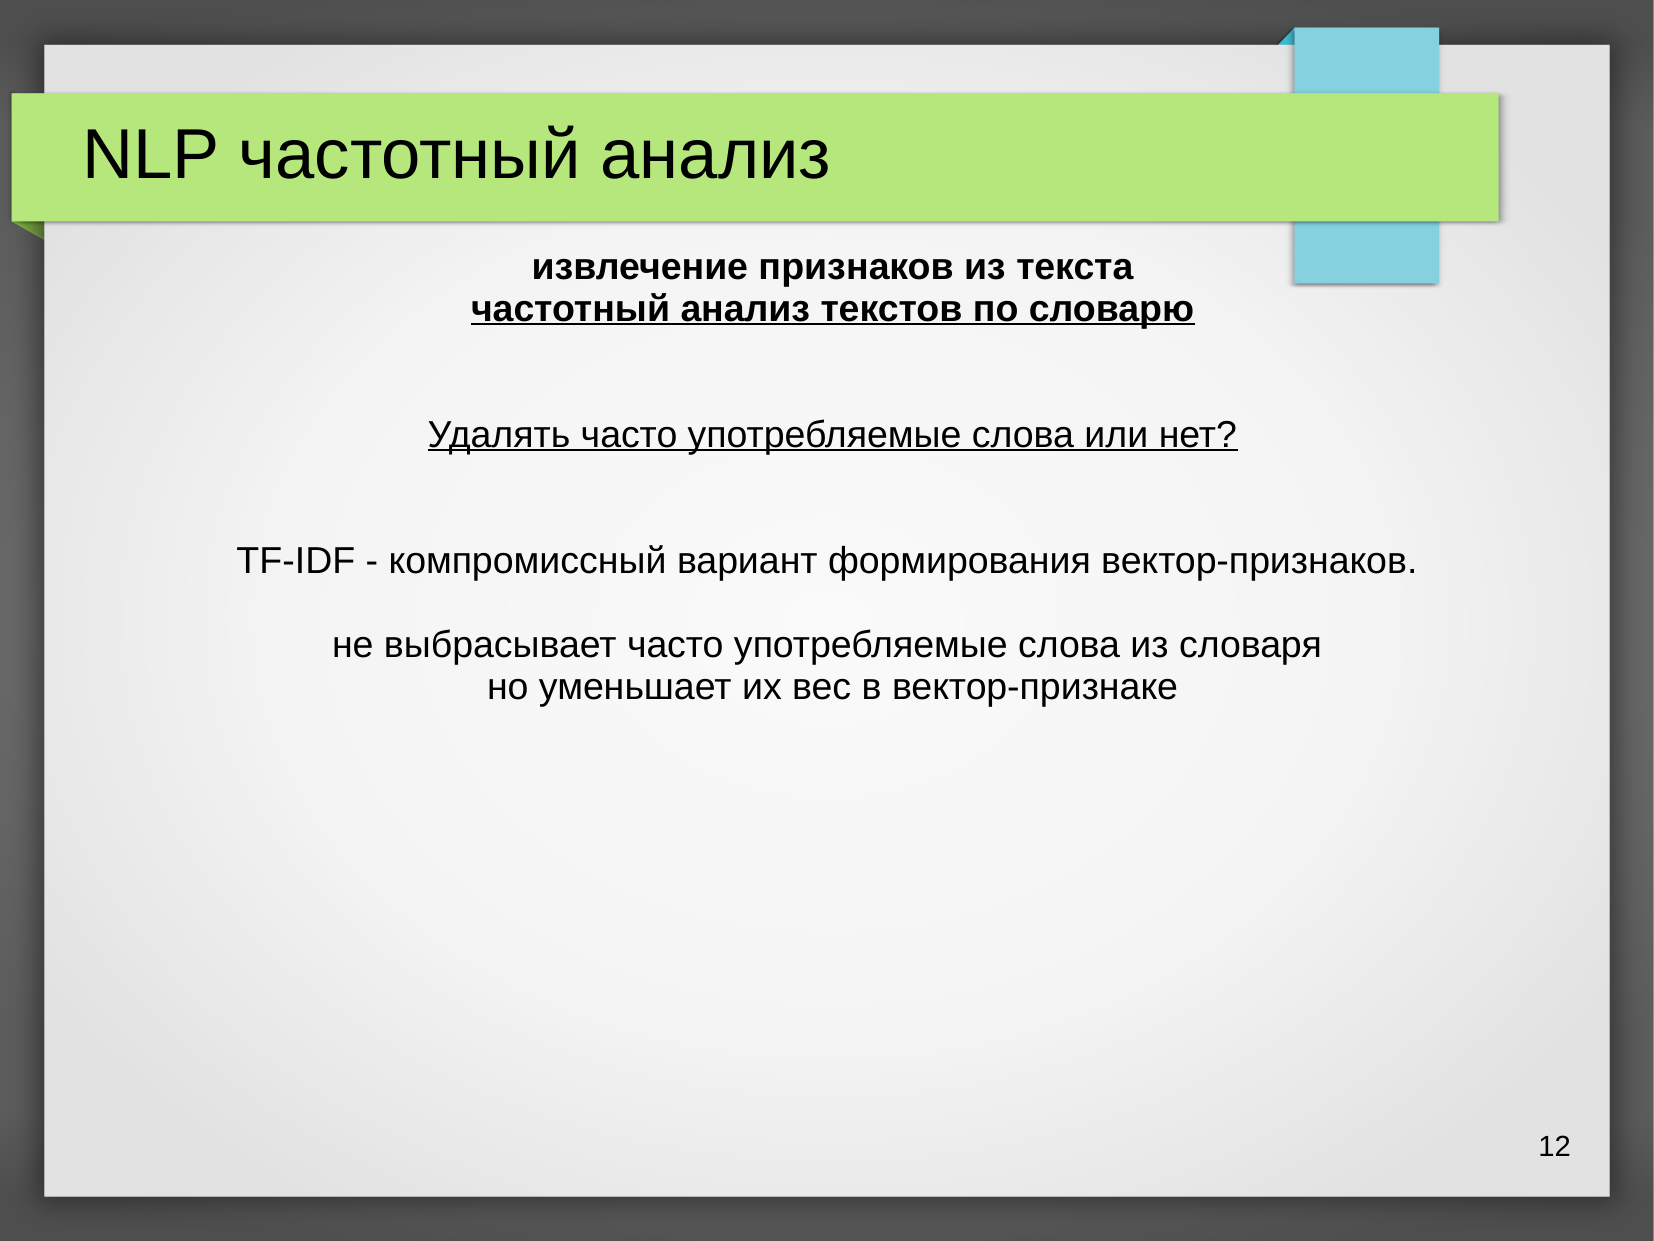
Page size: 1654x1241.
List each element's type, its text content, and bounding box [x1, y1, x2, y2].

title NLP частотный анализ [82, 113, 1406, 194]
text_box извлечение признаков из текста частотный анализ текстов по словарю Удалять часто употребляемые слова или нет? TF-IDF - компромиссный вариант формирования вектор-признаков. не выбрасывает часто употребляемые слова из словаря но уменьшает их вес в вектор-признаке [188, 245, 1477, 1071]
picture [0, 0, 1654, 1241]
